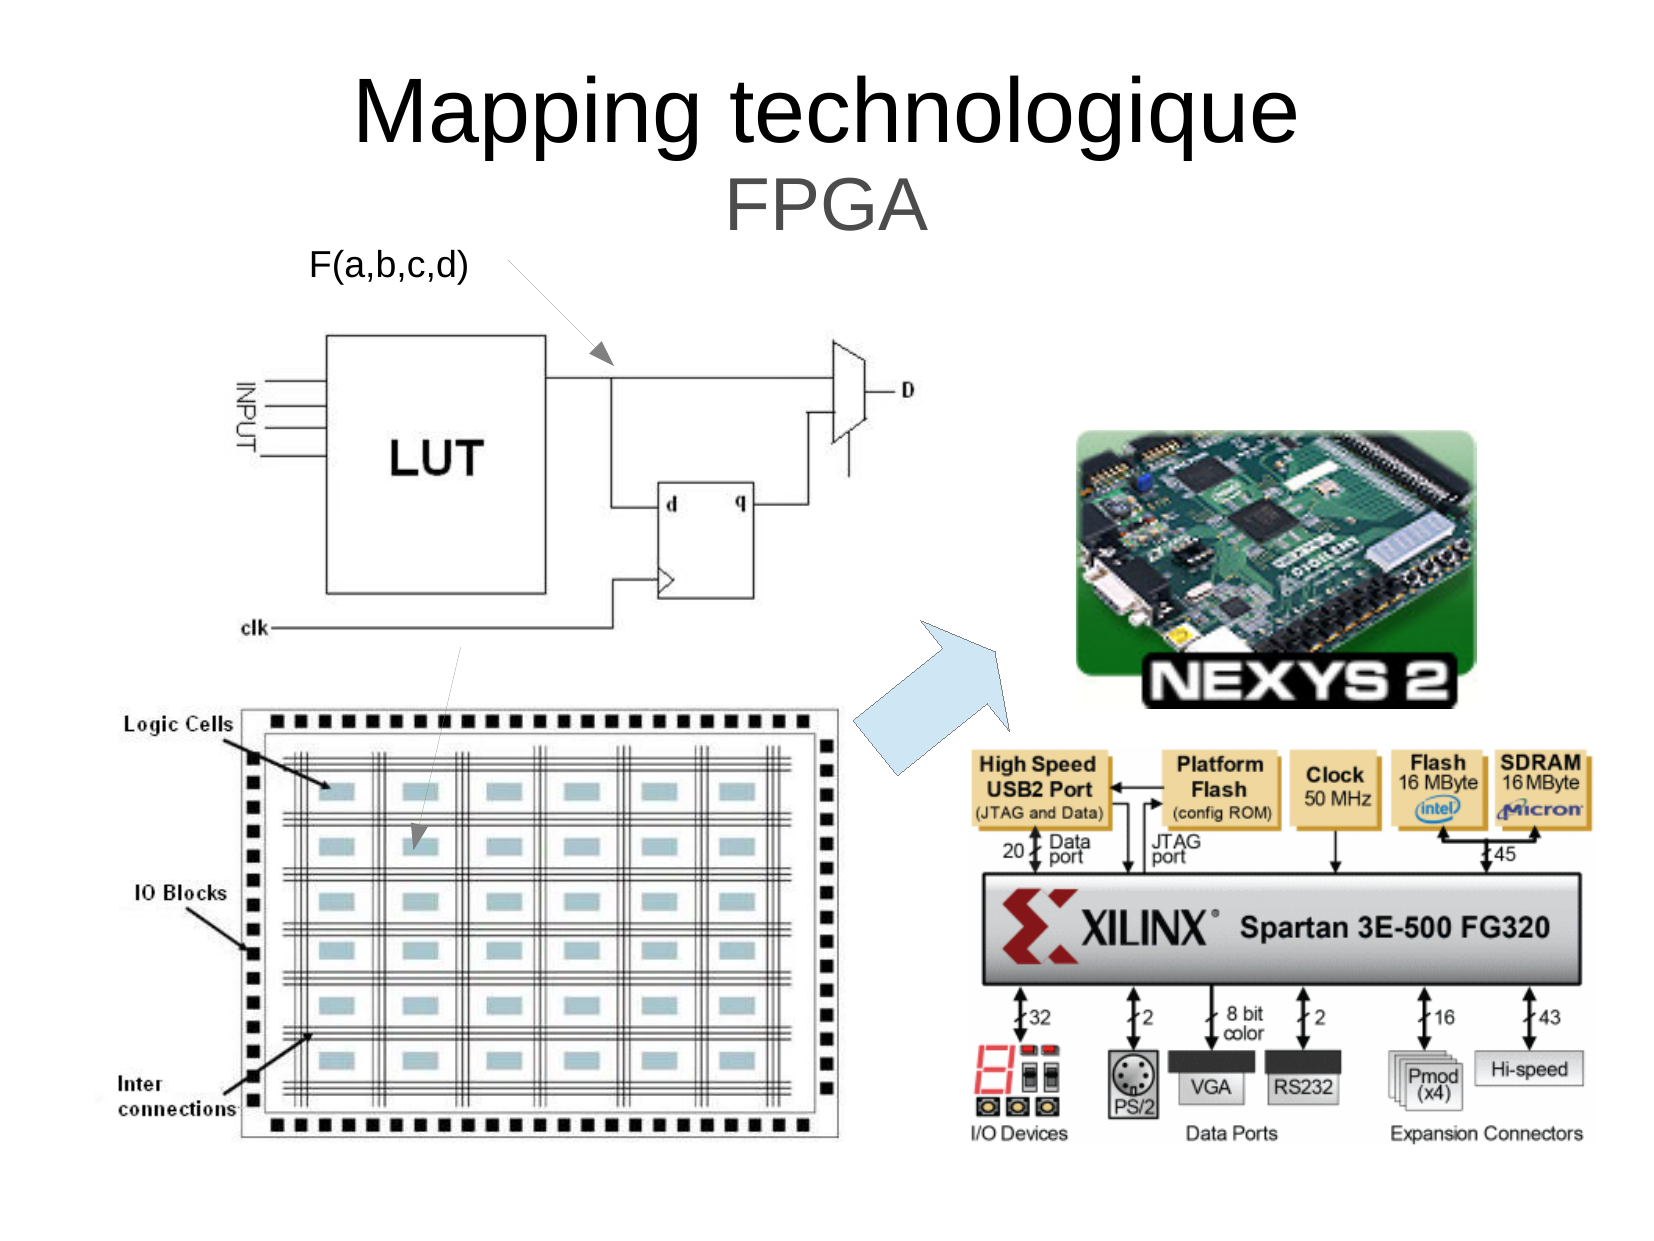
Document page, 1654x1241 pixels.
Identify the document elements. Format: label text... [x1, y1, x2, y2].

text_box F(a,b,c,d) [294, 236, 485, 294]
text_box [853, 620, 1010, 776]
picture [969, 747, 1595, 1146]
picture [94, 705, 850, 1146]
title Mapping technologique FPGA [82, 56, 1571, 250]
picture [1076, 430, 1477, 709]
picture [212, 318, 922, 647]
